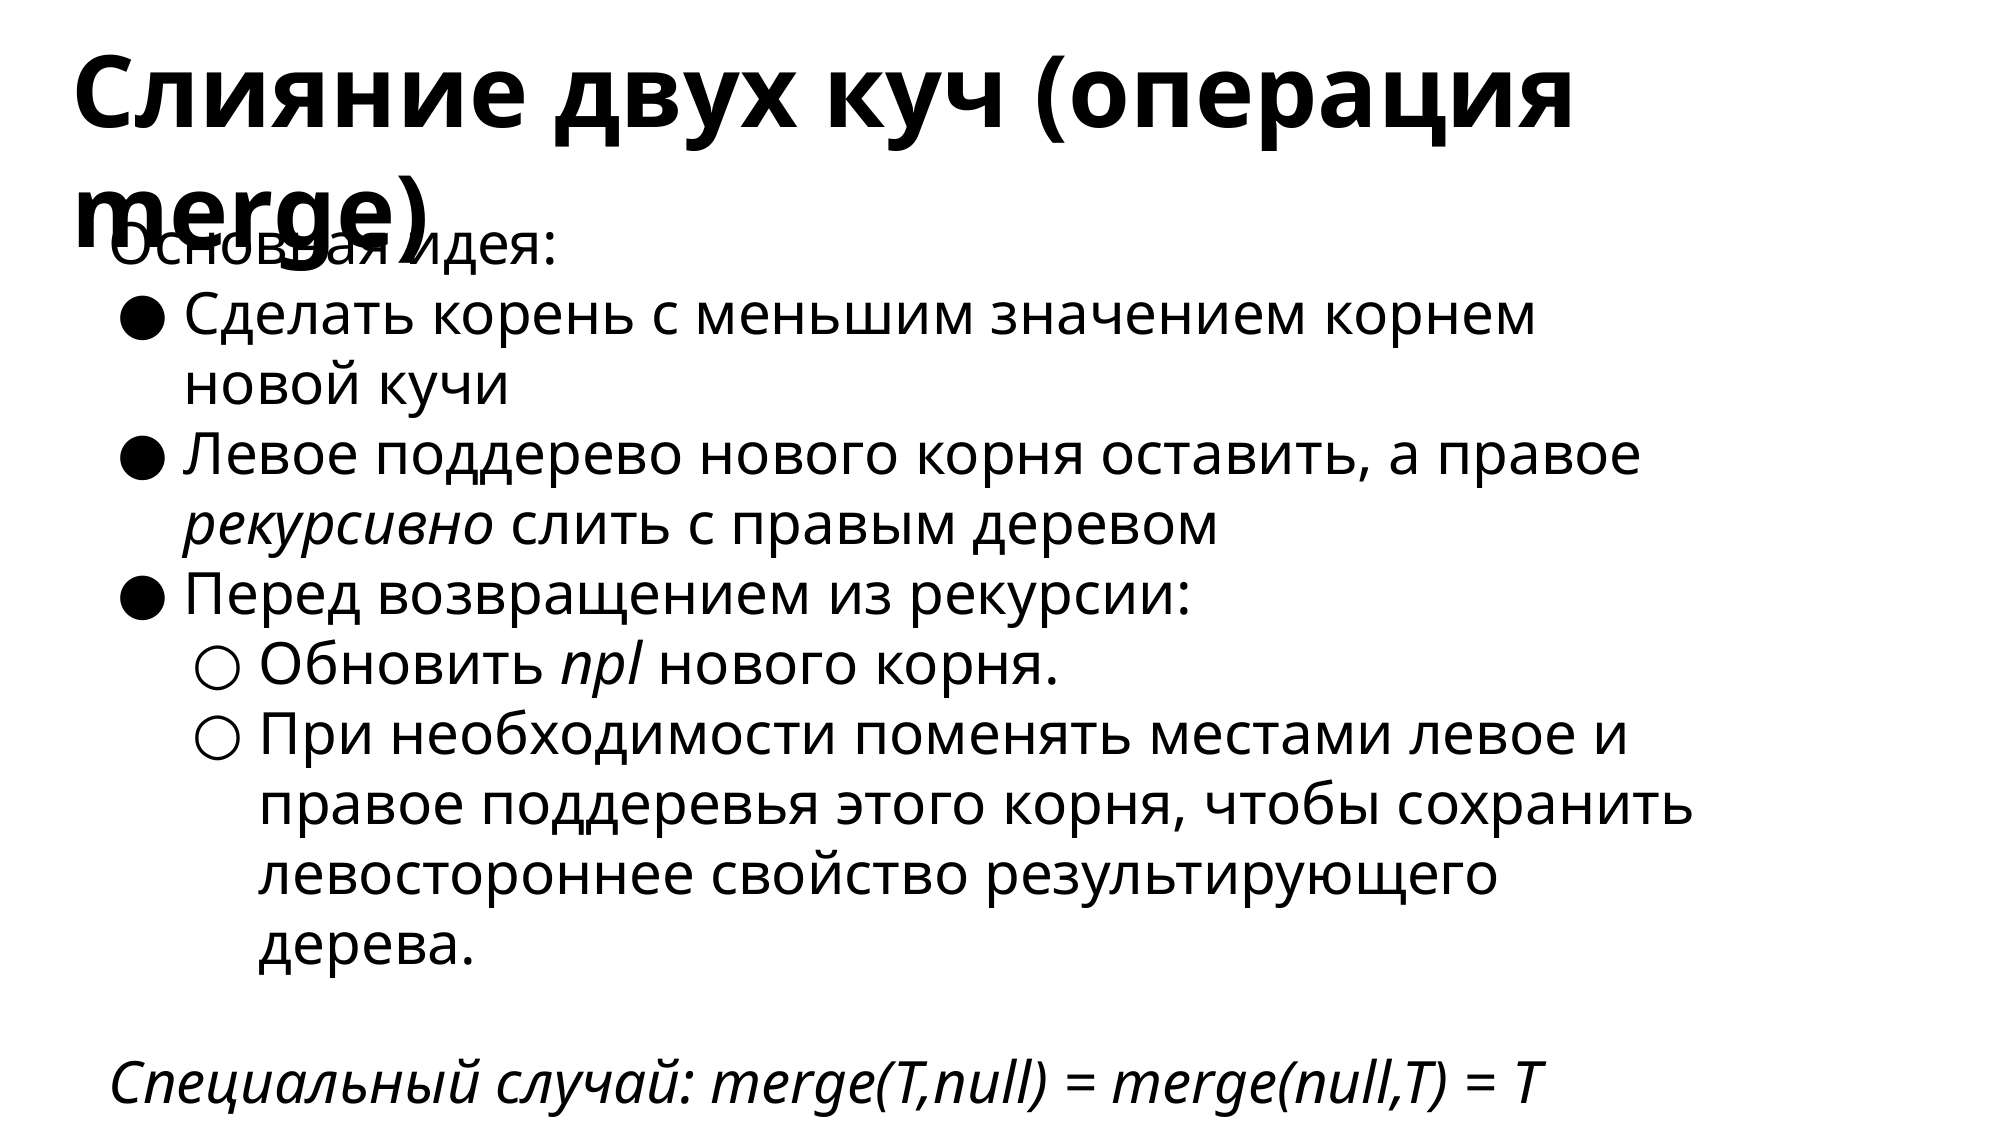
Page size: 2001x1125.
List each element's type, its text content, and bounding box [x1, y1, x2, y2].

text_box Слияние двух куч (операция merge) [56, 19, 1944, 250]
text_box Основная идея: Сделать корень с меньшим значением корнем новой кучи Левое поддерево нового корня оставить, а правое рекурсивно слить с правым деревом Перед возвращением из рекурсии: Обновить npl нового корня. При необходимости поменять местами левое и правое поддеревья этого корня, чтобы сохранить левостороннее свойство результирующего дерева. Специальный случай: merge(T,null) = merge(null,T) = T [94, 190, 1722, 1058]
